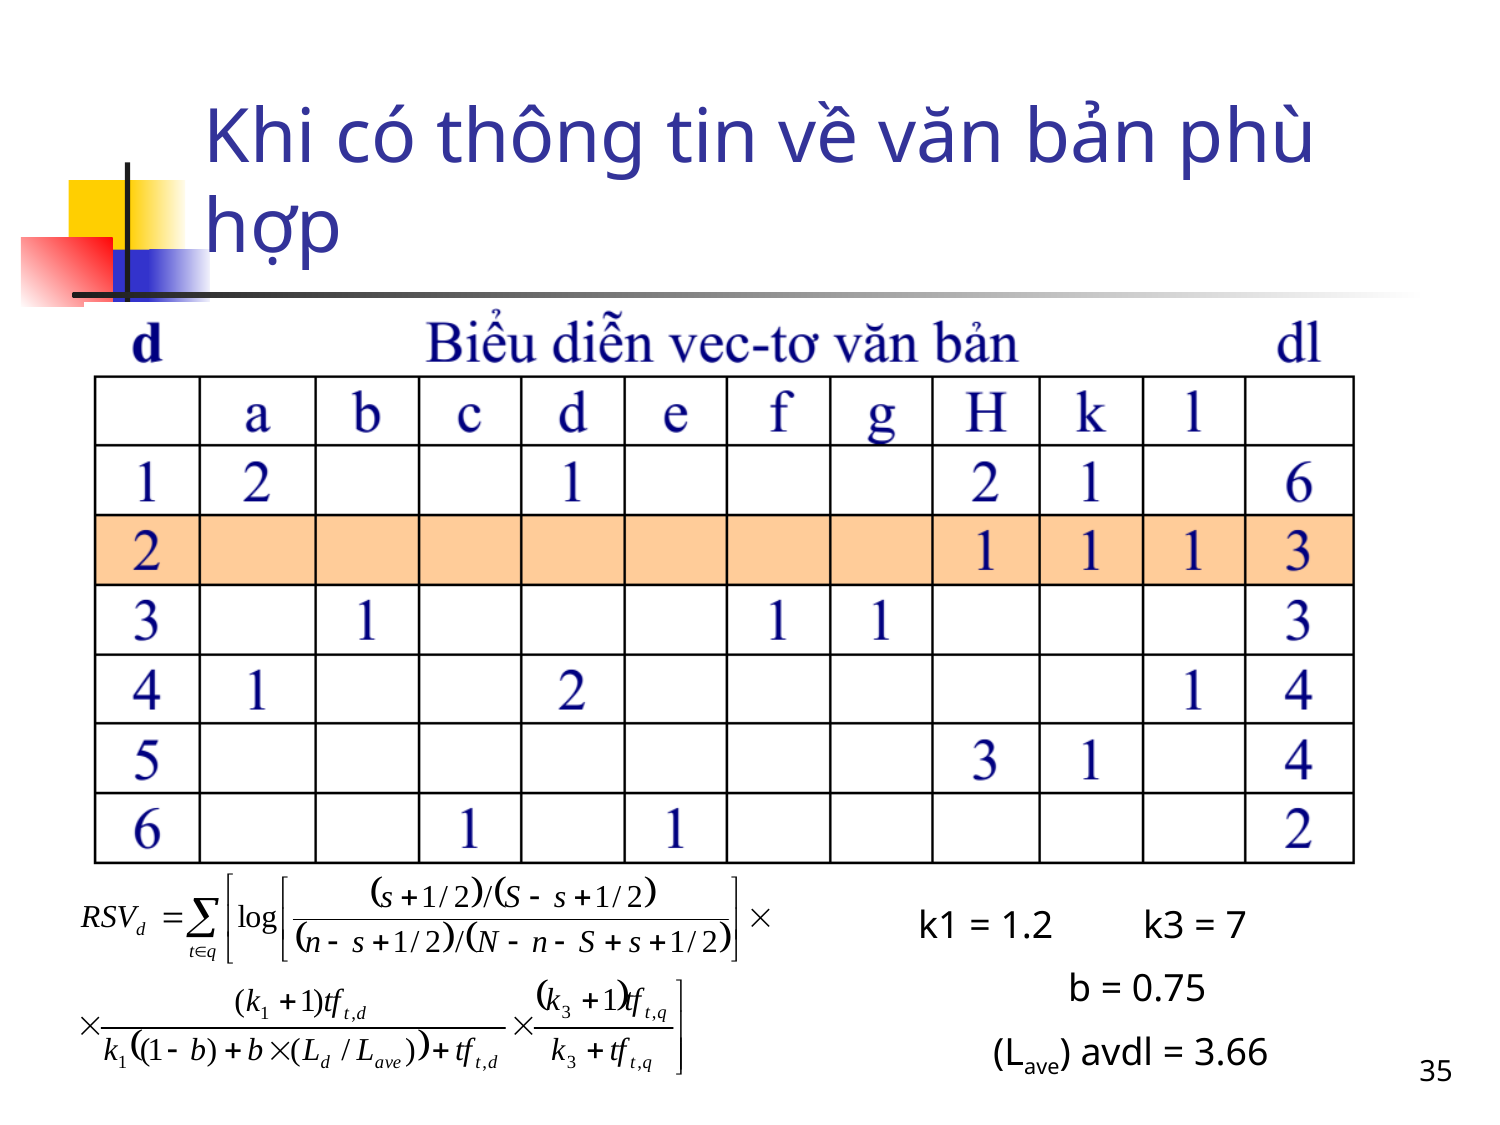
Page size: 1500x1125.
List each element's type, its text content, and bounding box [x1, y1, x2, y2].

text_box k1 = 1.2 k3 = 7 b = 0.75 (Lave) avdl = 3.66 [903, 893, 1447, 1087]
picture [75, 302, 1365, 1082]
title Khi có thông tin về văn bản phù hợp [188, 35, 1468, 275]
slide_number <number> [1155, 1024, 1468, 1100]
